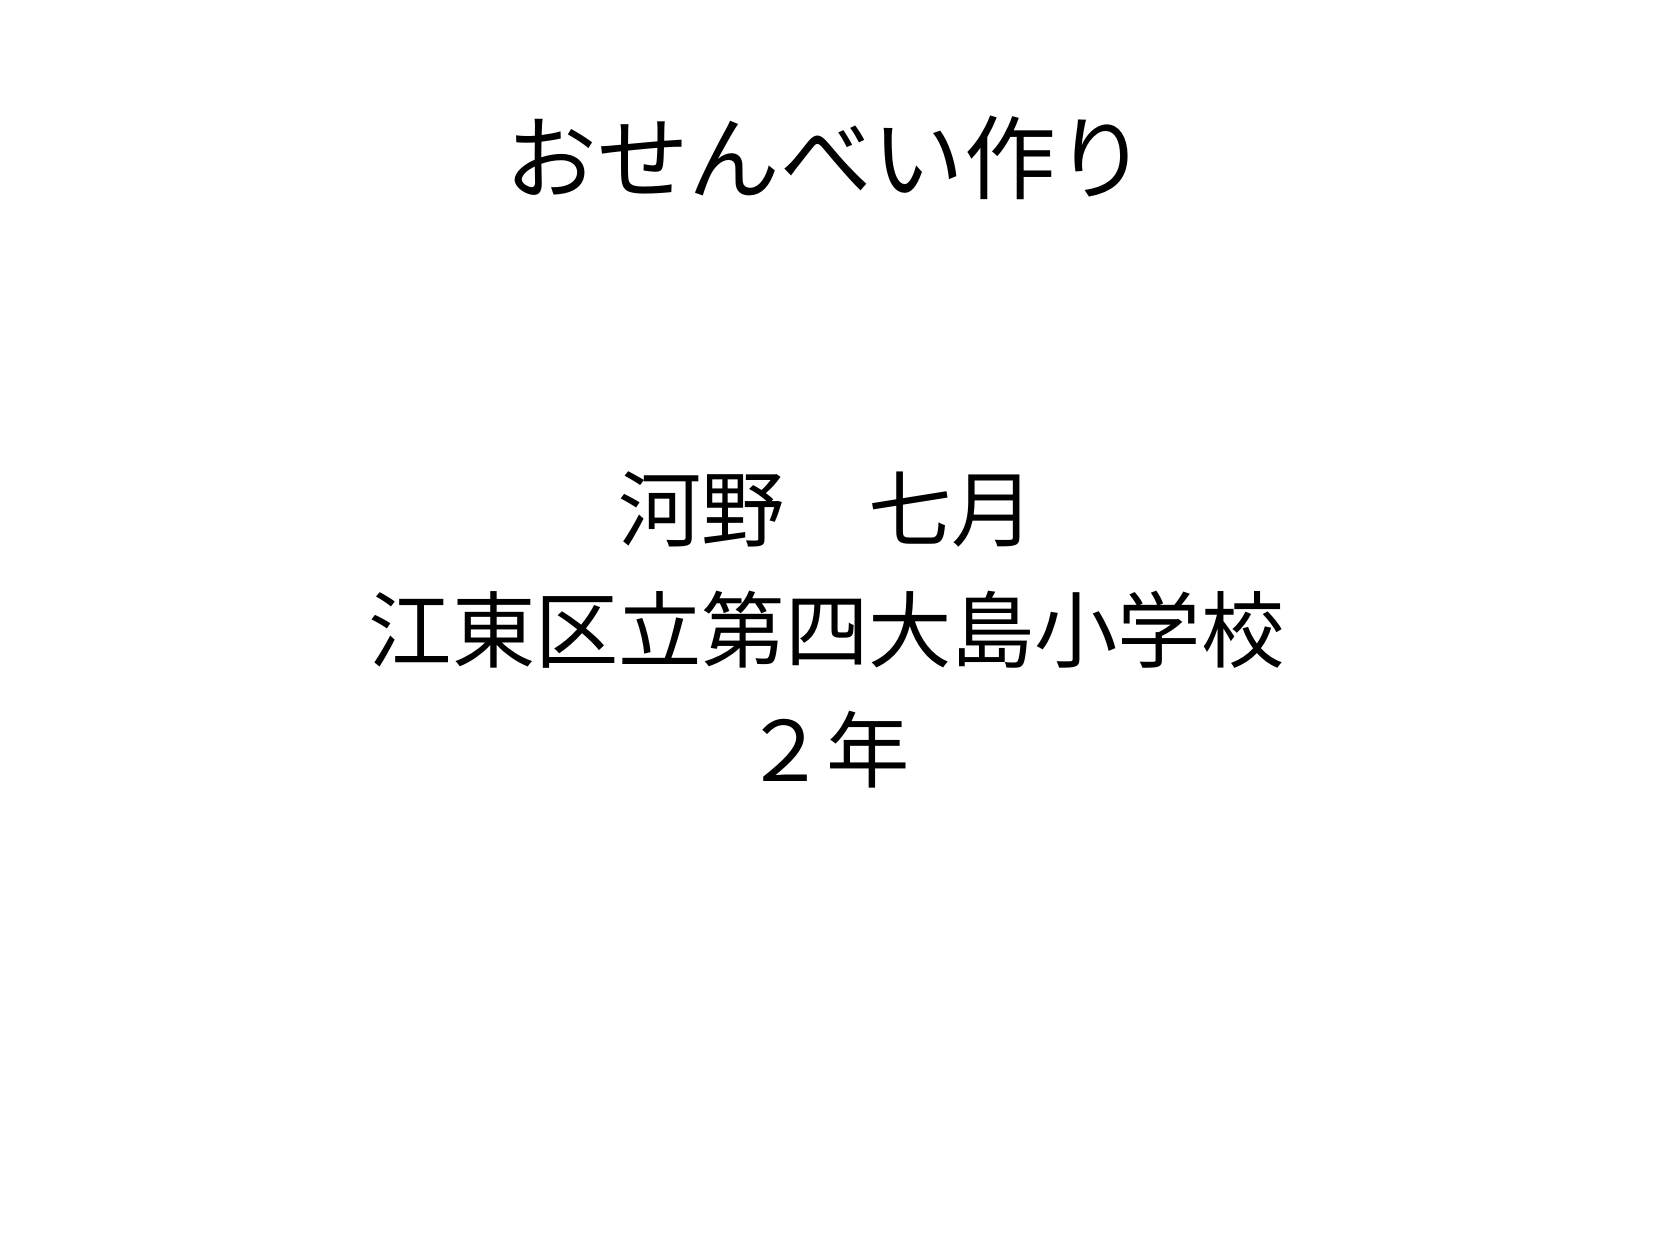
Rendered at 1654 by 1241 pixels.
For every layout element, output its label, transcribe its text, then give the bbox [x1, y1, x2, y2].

title おせんべい作り [82, 49, 1571, 257]
subtitle 河野 七月 江東区立第四大島小学校 ２年 [82, 290, 1571, 1109]
